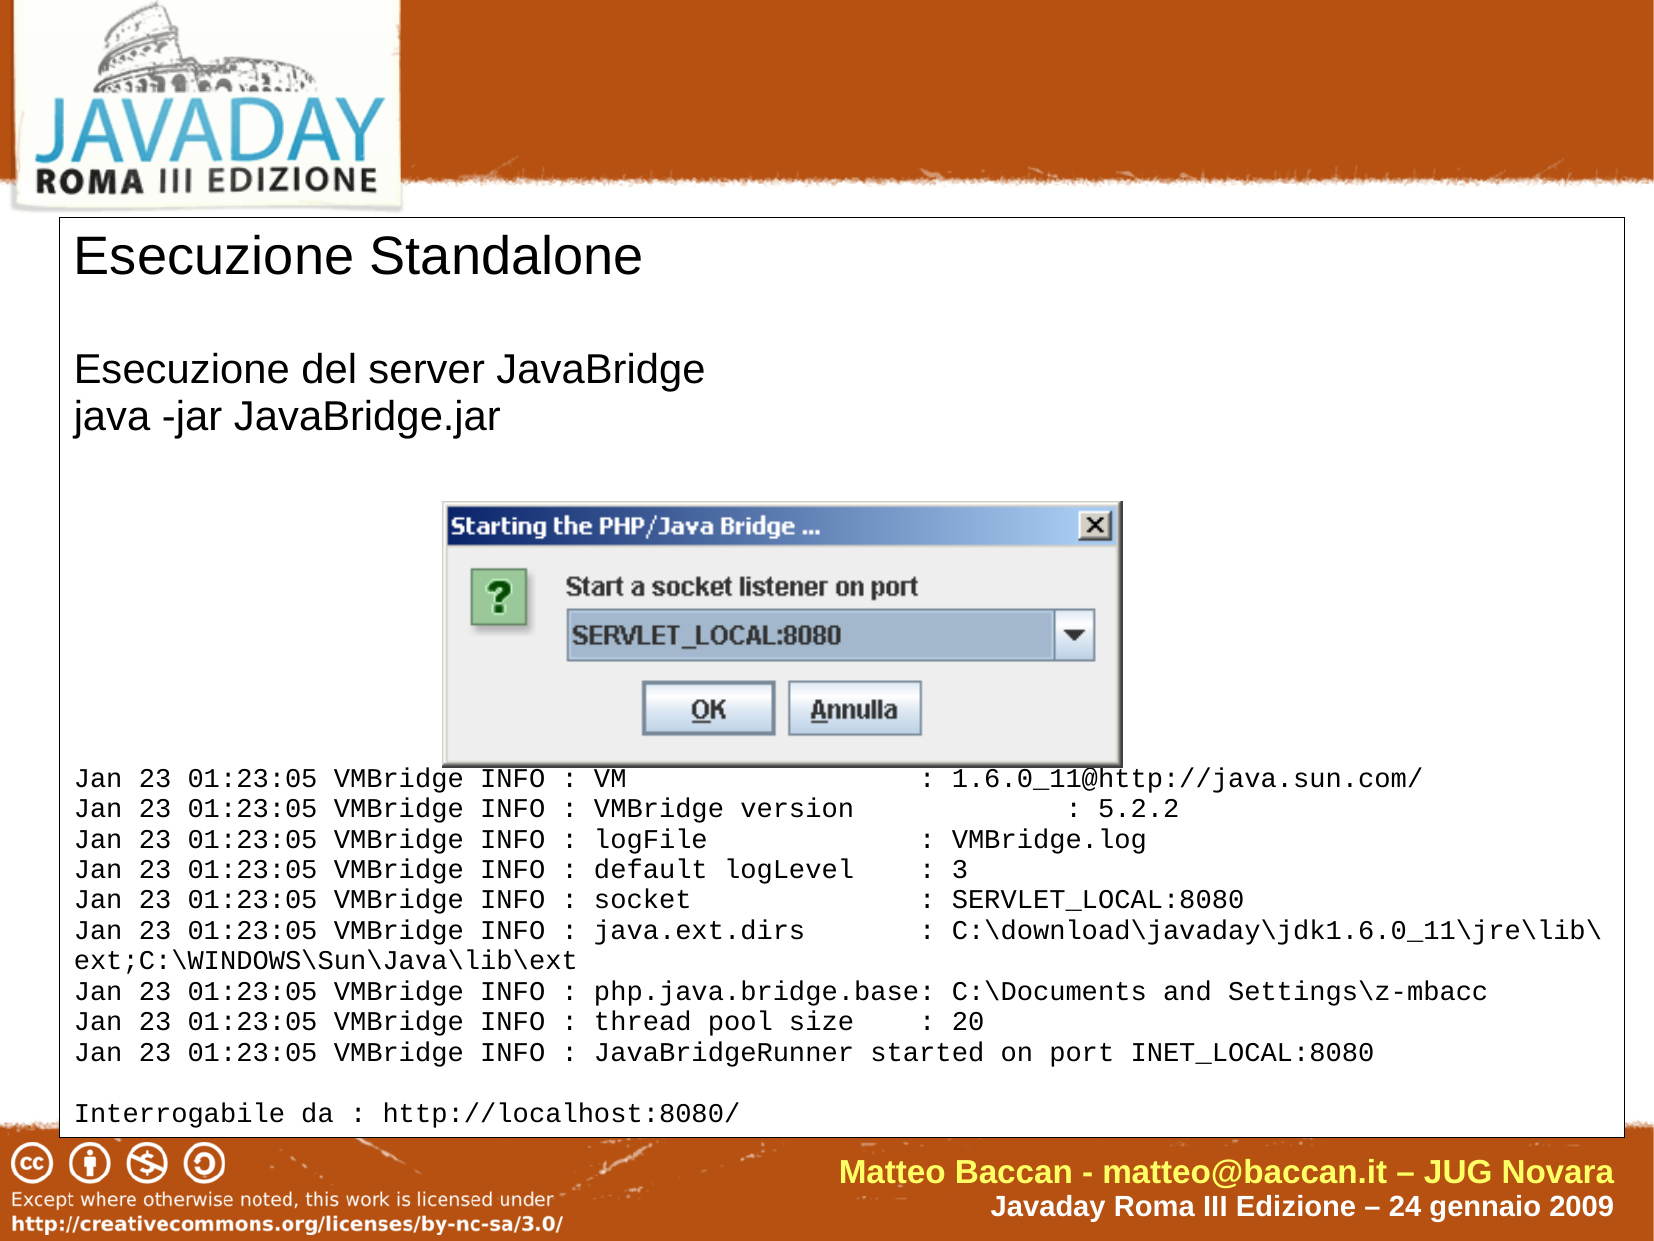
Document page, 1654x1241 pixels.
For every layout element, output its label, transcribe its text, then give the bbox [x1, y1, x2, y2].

picture [442, 501, 1123, 768]
text_box Esecuzione Standalone Esecuzione del server JavaBridge java -jar JavaBridge.jar Jan 23 01:23:05 VMBridge INFO : VM : 1.6.0_11@http://java.sun.com/ Jan 23 01:23:05 VMBridge INFO : VMBridge version : 5.2.2 Jan 23 01:23:05 VMBridge INFO : logFile : VMBridge.log Jan 23 01:23:05 VMBridge INFO : default logLevel : 3 Jan 23 01:23:05 VMBridge INFO : socket : SERVLET_LOCAL:8080 Jan 23 01:23:05 VMBridge INFO : java.ext.dirs : C:\download\javaday\jdk1.6.0_11\jre\lib\ext;C:\WINDOWS\Sun\Java\lib\ext Jan 23 01:23:05 VMBridge INFO : php.java.bridge.base: C:\Documents and Settings\z-mbacc Jan 23 01:23:05 VMBridge INFO : thread pool size : 20 Jan 23 01:23:05 VMBridge INFO : JavaBridgeRunner started on port INET_LOCAL:8080 Interrogabile da : http://localhost:8080/ [59, 217, 1625, 1131]
picture [0, 0, 1654, 231]
picture [0, 1007, 1654, 1241]
